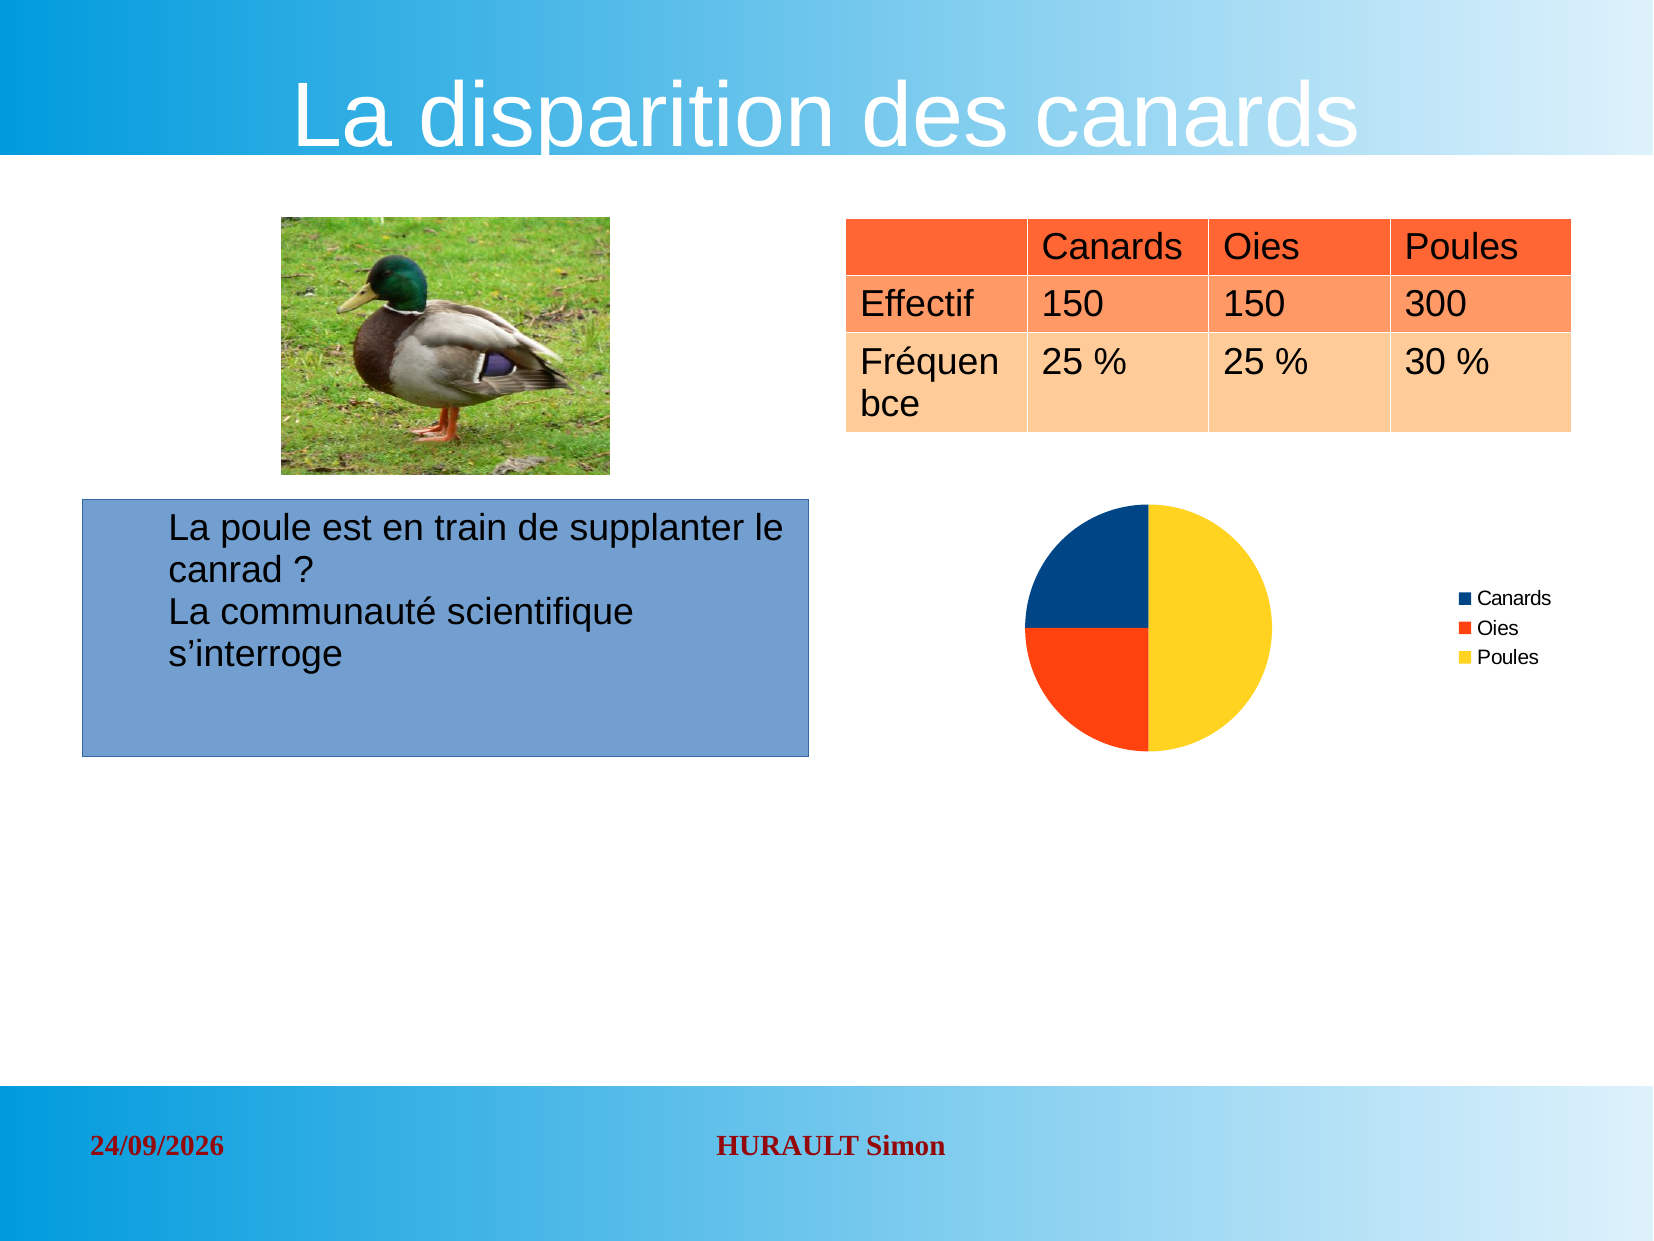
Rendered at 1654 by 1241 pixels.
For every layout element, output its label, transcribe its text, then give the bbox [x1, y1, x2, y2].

text_box La poule est en train de supplanter le canrad ? La communauté scientifique s’interroge [82, 499, 809, 757]
table_cell 25 % [1028, 333, 1208, 432]
table_cell Effectif [846, 276, 1027, 332]
table_cell 150 [1209, 276, 1390, 332]
picture [138, 1086, 142, 1241]
table_cell Fréquenbce [846, 333, 1027, 432]
table_header [846, 219, 1027, 275]
table_cell 30 % [1391, 333, 1571, 432]
chart [845, 499, 1572, 757]
title La disparition des canards [82, 37, 1571, 193]
table_cell 150 [1028, 276, 1208, 332]
table_cell 25 % [1209, 333, 1390, 432]
table_header Canards [1028, 219, 1208, 275]
table_cell 300 [1391, 276, 1571, 332]
table_header Poules [1391, 219, 1571, 275]
picture [281, 217, 610, 475]
table_header Oies [1209, 219, 1390, 275]
